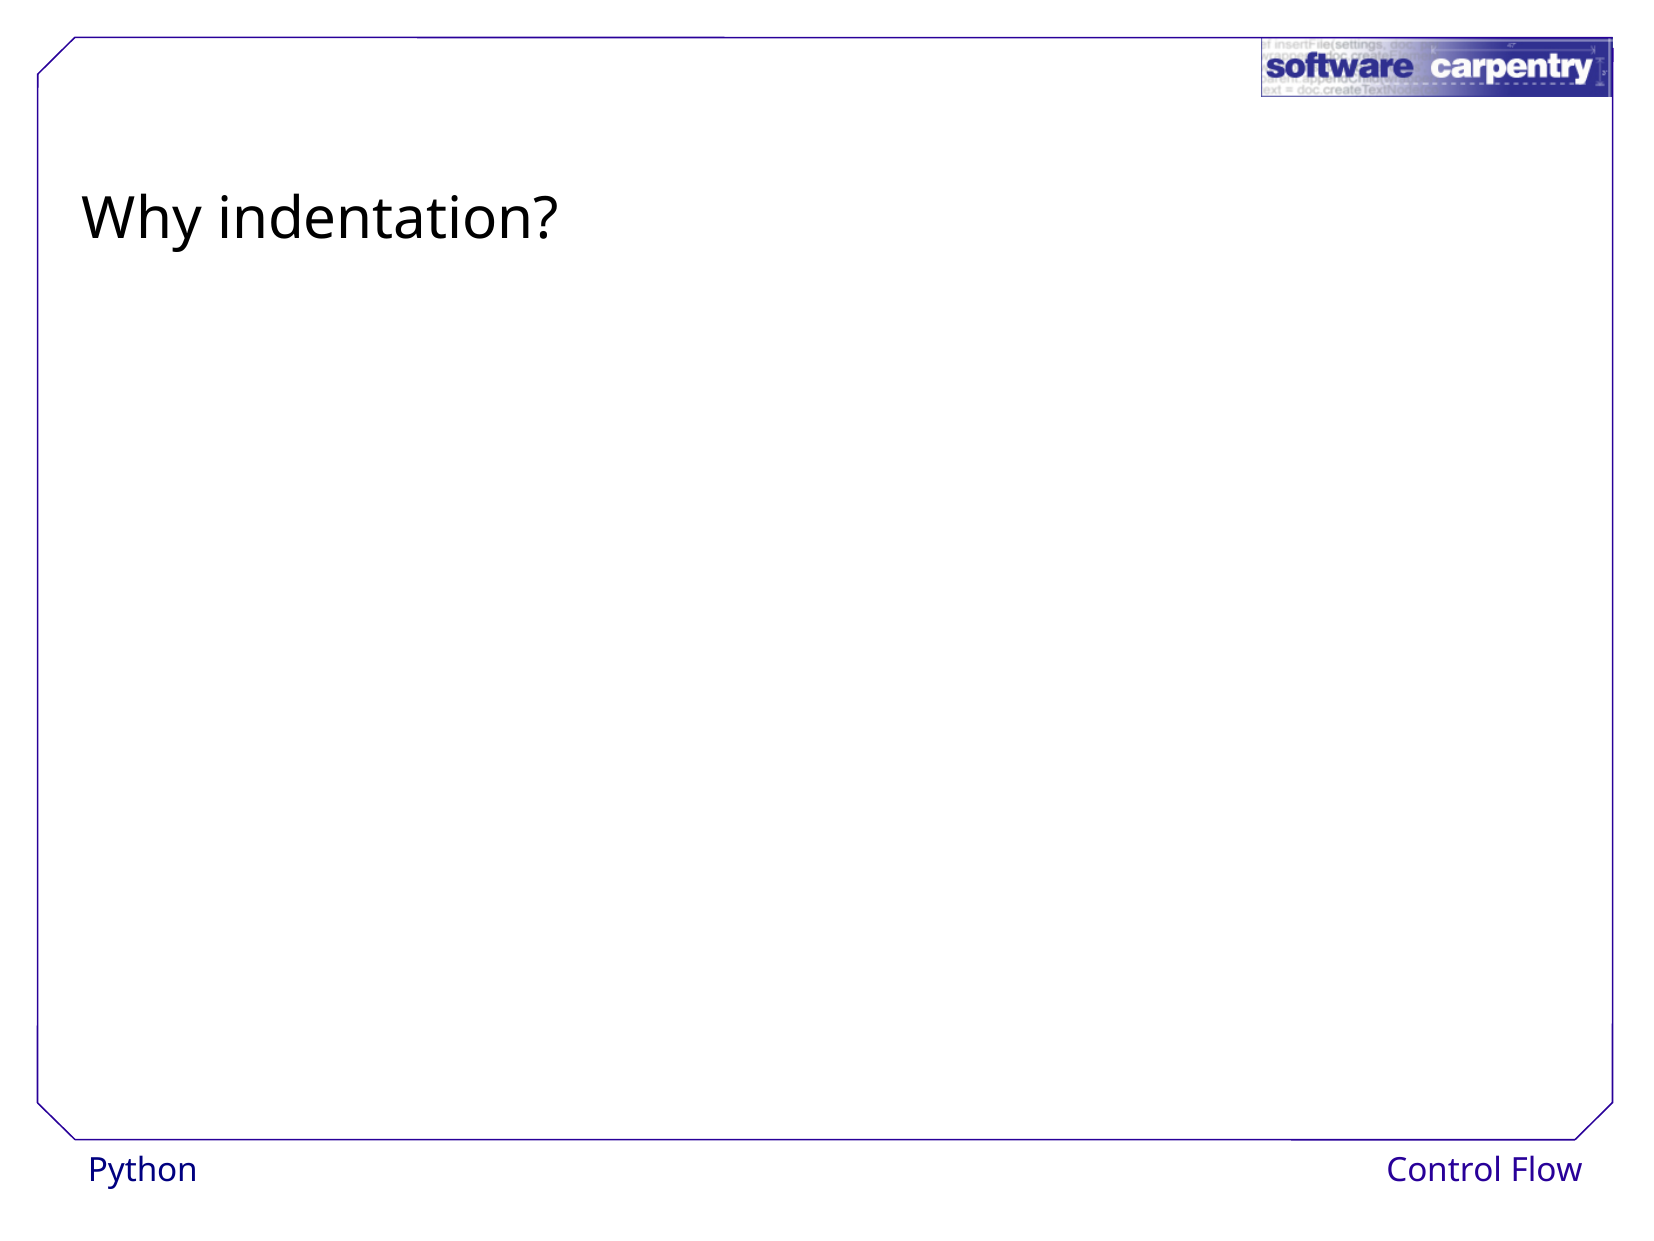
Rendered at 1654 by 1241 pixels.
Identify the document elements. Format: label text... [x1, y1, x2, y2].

text_box Why indentation? [67, 138, 724, 259]
picture [1261, 39, 1613, 97]
